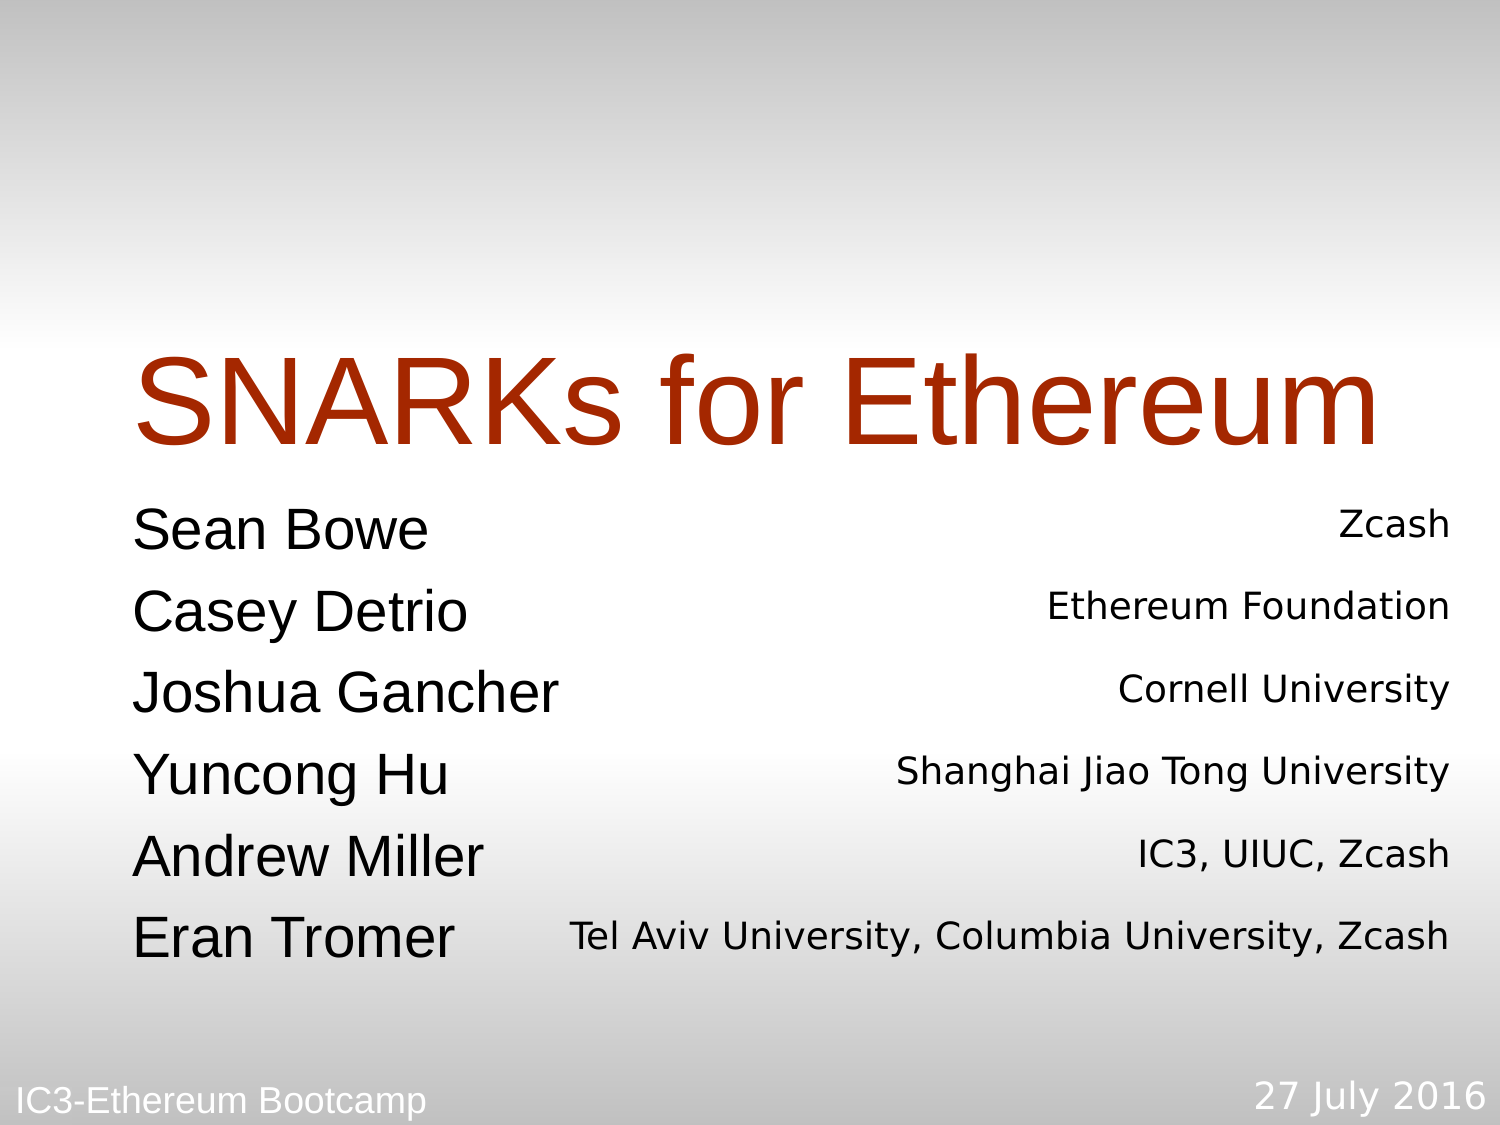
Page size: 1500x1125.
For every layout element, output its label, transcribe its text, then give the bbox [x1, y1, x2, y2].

text_box Zcash Ethereum Foundation Cornell University Shanghai Jiao Tong University IC3, UIUC, Zcash Tel Aviv University, Columbia University, Zcash [555, 495, 1476, 1052]
title SNARKs for Ethereum [35, 273, 1479, 515]
list IC3-Ethereum Bootcamp [0, 1068, 1238, 1125]
subtitle Sean Bowe Casey Detrio Joshua Gancher Yuncong Hu Andrew Miller Eran Tromer [117, 483, 1398, 1007]
text_box 27 July 2016 [1238, 1067, 1500, 1125]
